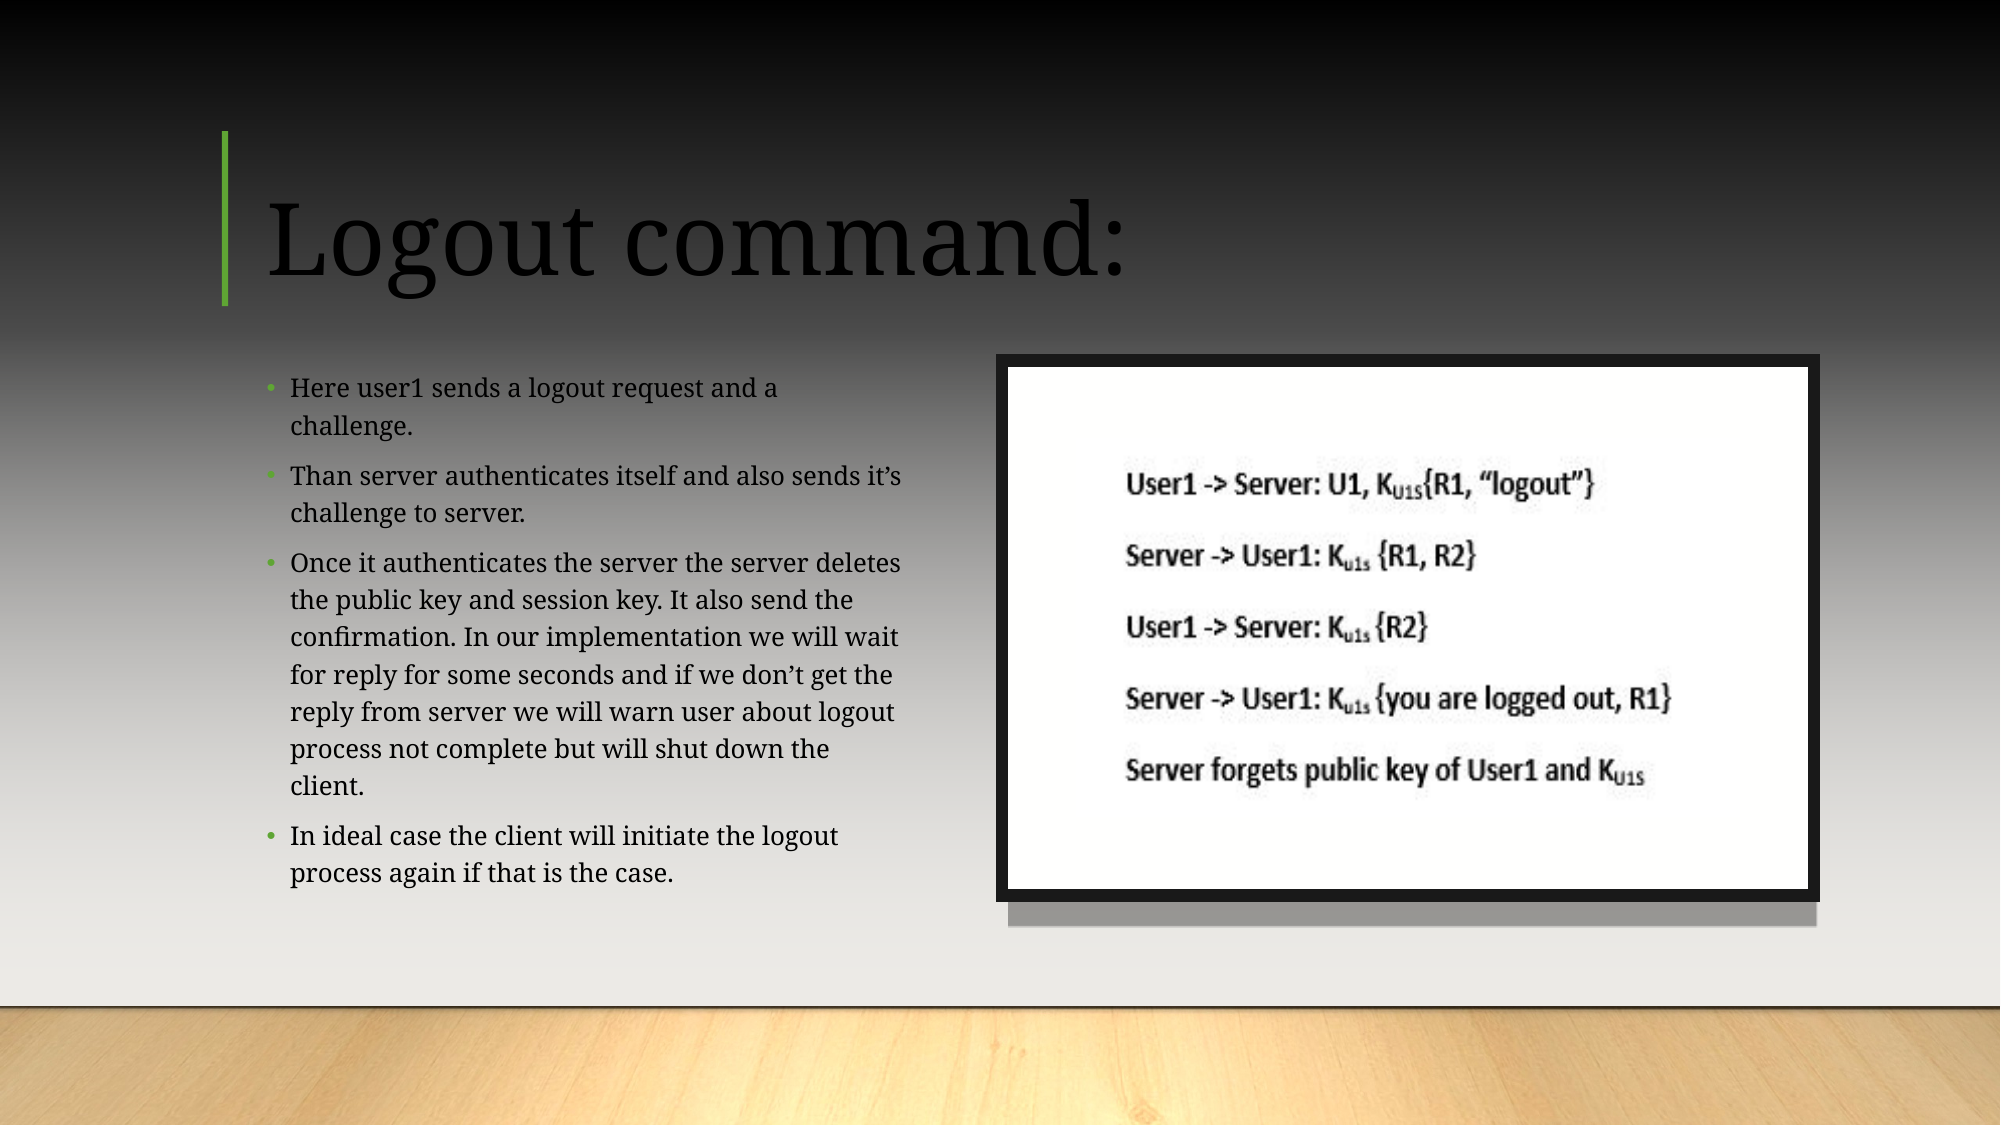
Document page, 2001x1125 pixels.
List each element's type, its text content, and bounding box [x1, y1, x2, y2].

picture [1076, 438, 1740, 817]
list Here user1 sends a logout request and a challenge. Than server authenticates itself and also sends it’s challenge to server. Once it authenticates the server the server deletes the public key and session key. It also send the confirmation. In our implementation we will wait for reply for some seconds and if we don’t get the reply from server we will warn user about logout process not complete but will shut down the client. In ideal case the client will initiate the logout process again if that is the case. [251, 358, 921, 897]
title Logout command: [251, 131, 1814, 305]
picture [0, 1006, 2000, 1125]
text_box [1002, 358, 1814, 897]
